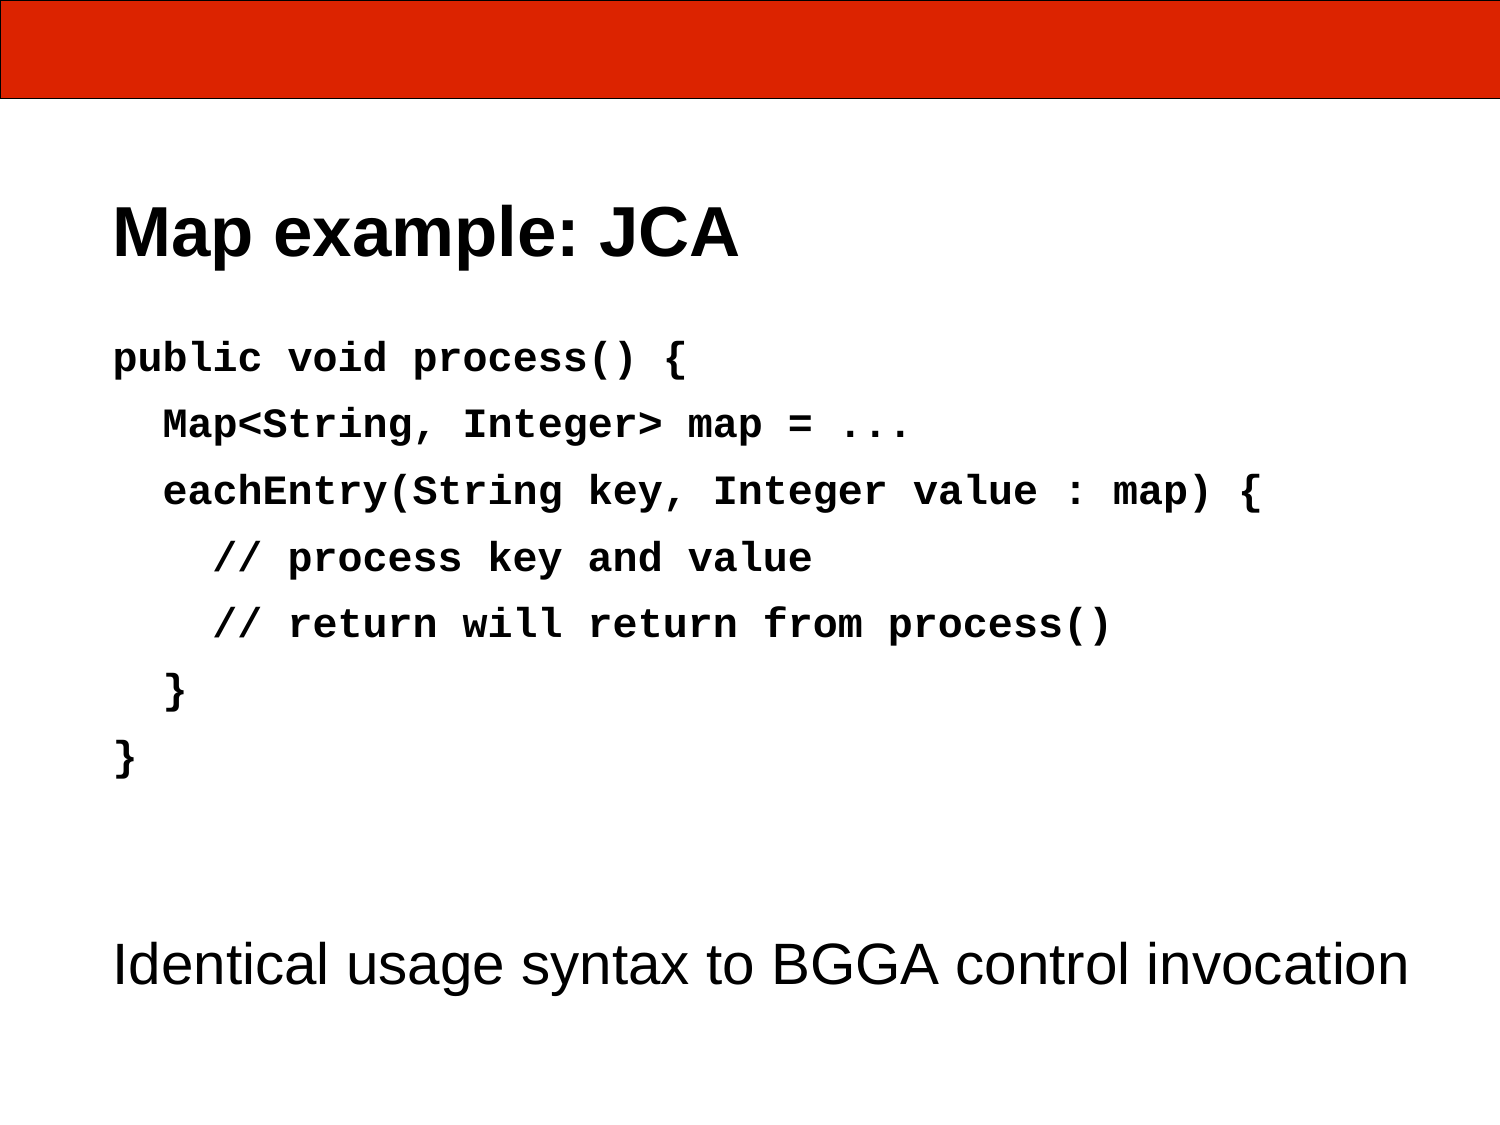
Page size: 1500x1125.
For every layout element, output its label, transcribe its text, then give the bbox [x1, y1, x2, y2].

list Identical usage syntax to BGGA control invocation [112, 937, 1463, 1030]
title Map example: JCA [112, 119, 1417, 271]
list public void process() { Map<String, Integer> map = ... eachEntry(String key, Integer value : map) { // process key and value // return will return from process() } } [112, 337, 1475, 1030]
